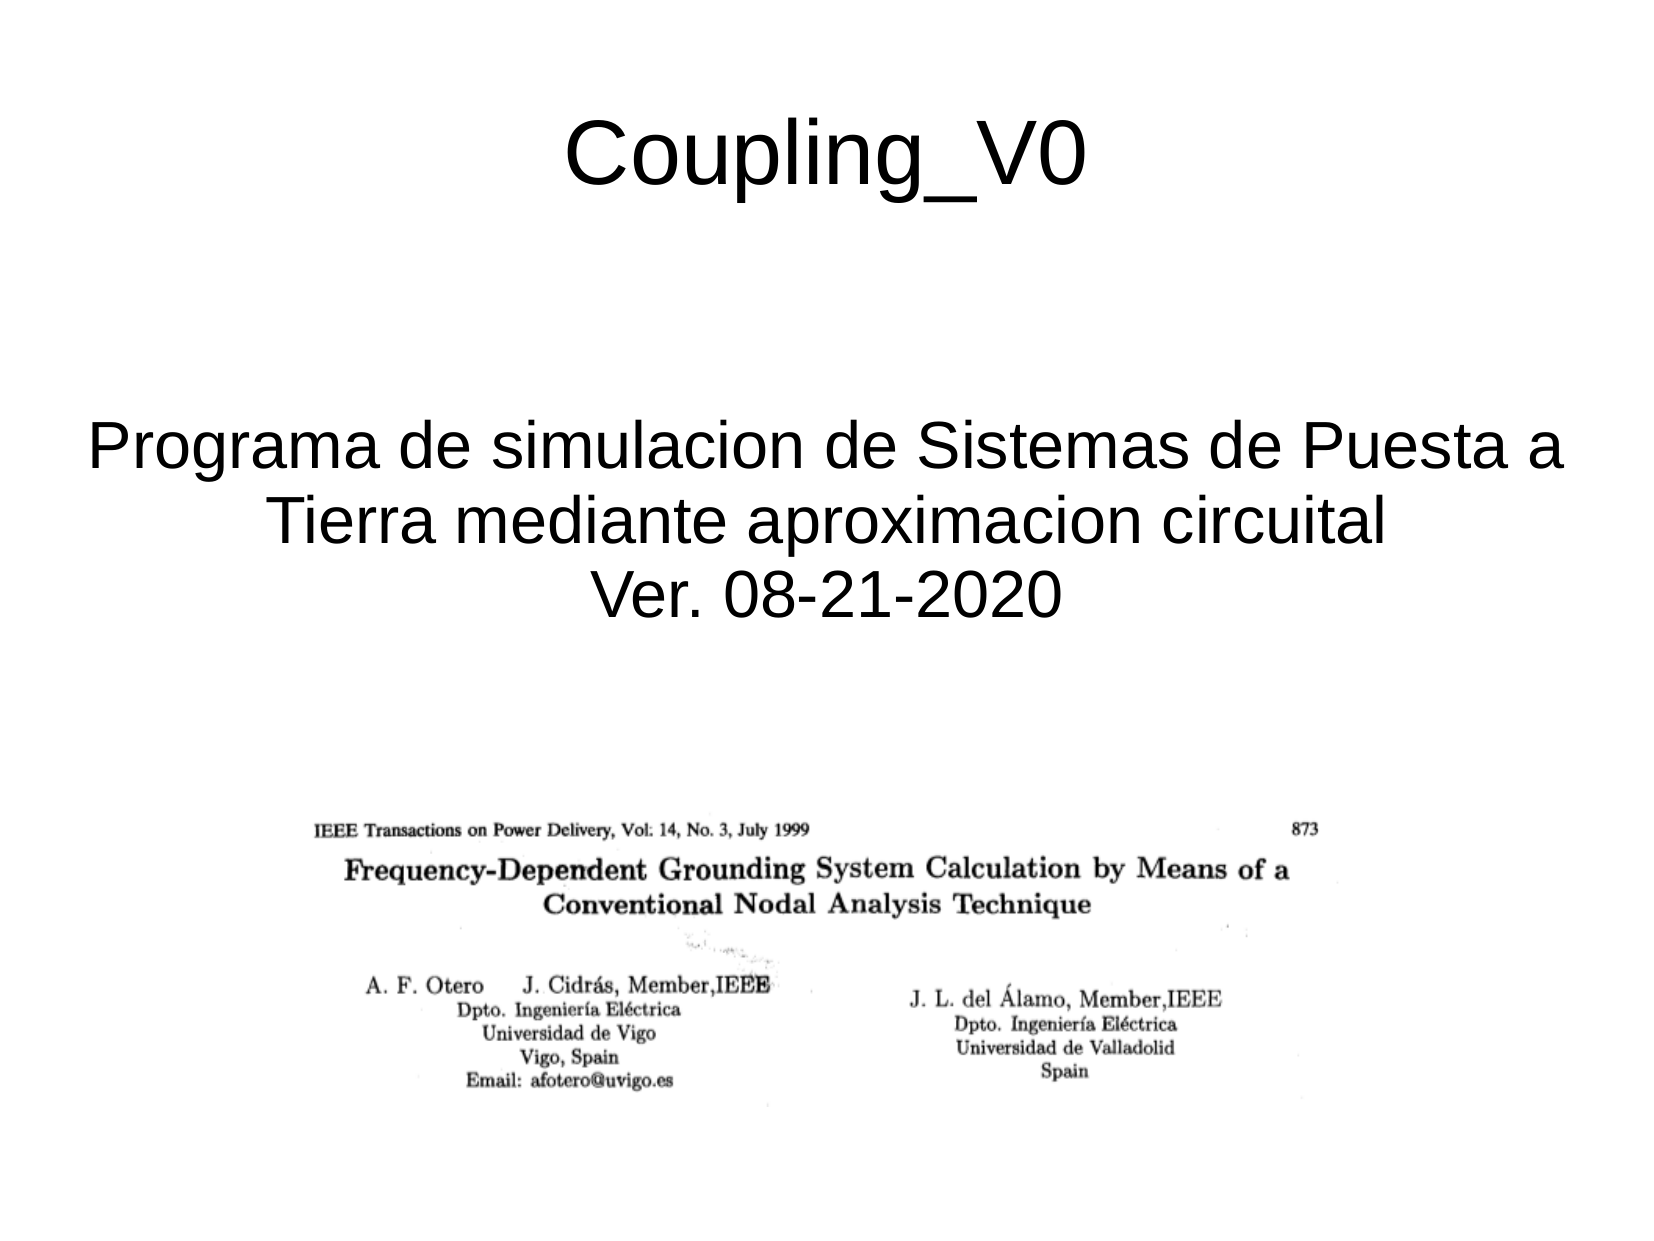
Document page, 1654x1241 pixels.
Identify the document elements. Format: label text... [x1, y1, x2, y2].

title Coupling_V0 [82, 49, 1571, 257]
picture [296, 799, 1351, 1107]
subtitle Programa de simulacion de Sistemas de Puesta a Tierra mediante aproximacion circuital Ver. 08-21-2020 [82, 290, 1571, 751]
